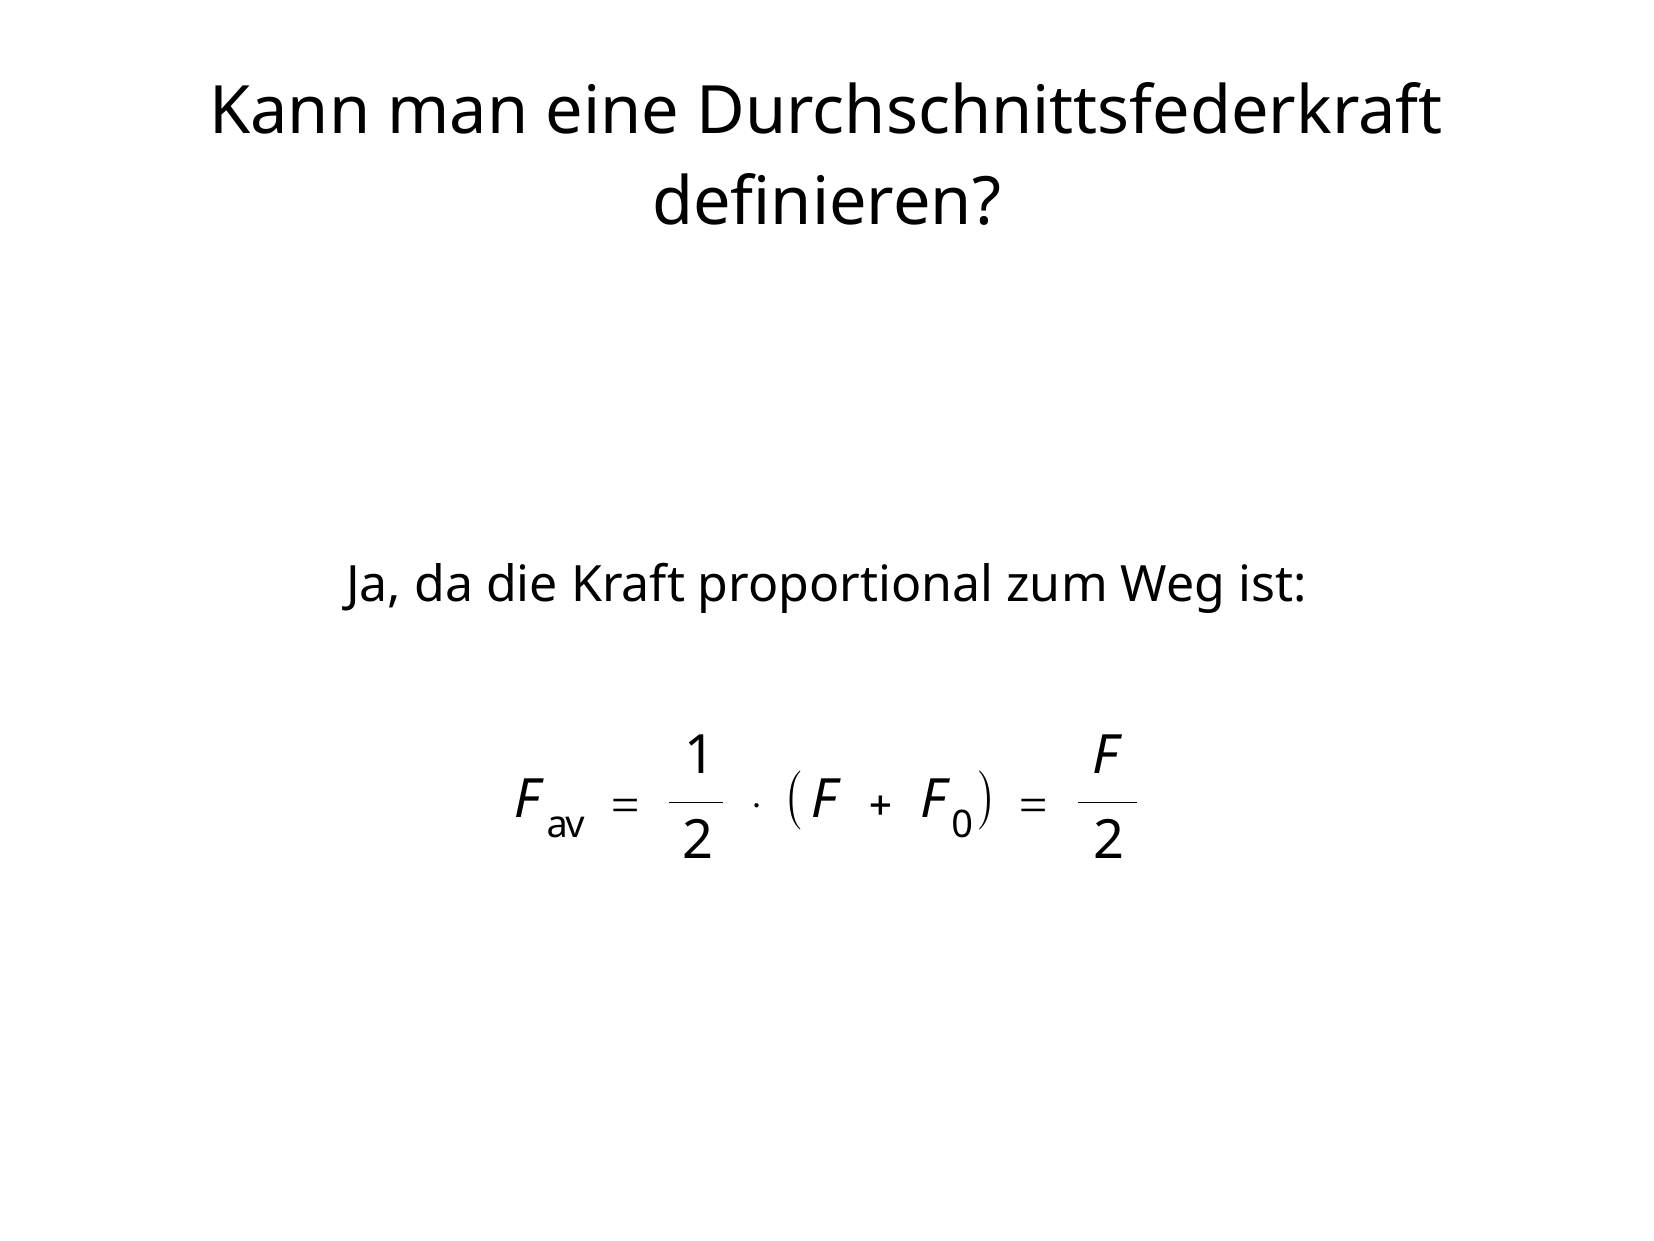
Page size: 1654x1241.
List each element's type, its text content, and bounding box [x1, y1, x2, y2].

chart [507, 722, 1146, 873]
subtitle Ja, da die Kraft proportional zum Weg ist: [82, 290, 1571, 1010]
title Kann man eine Durchschnittsfederkraft definieren? [82, 49, 1571, 257]
